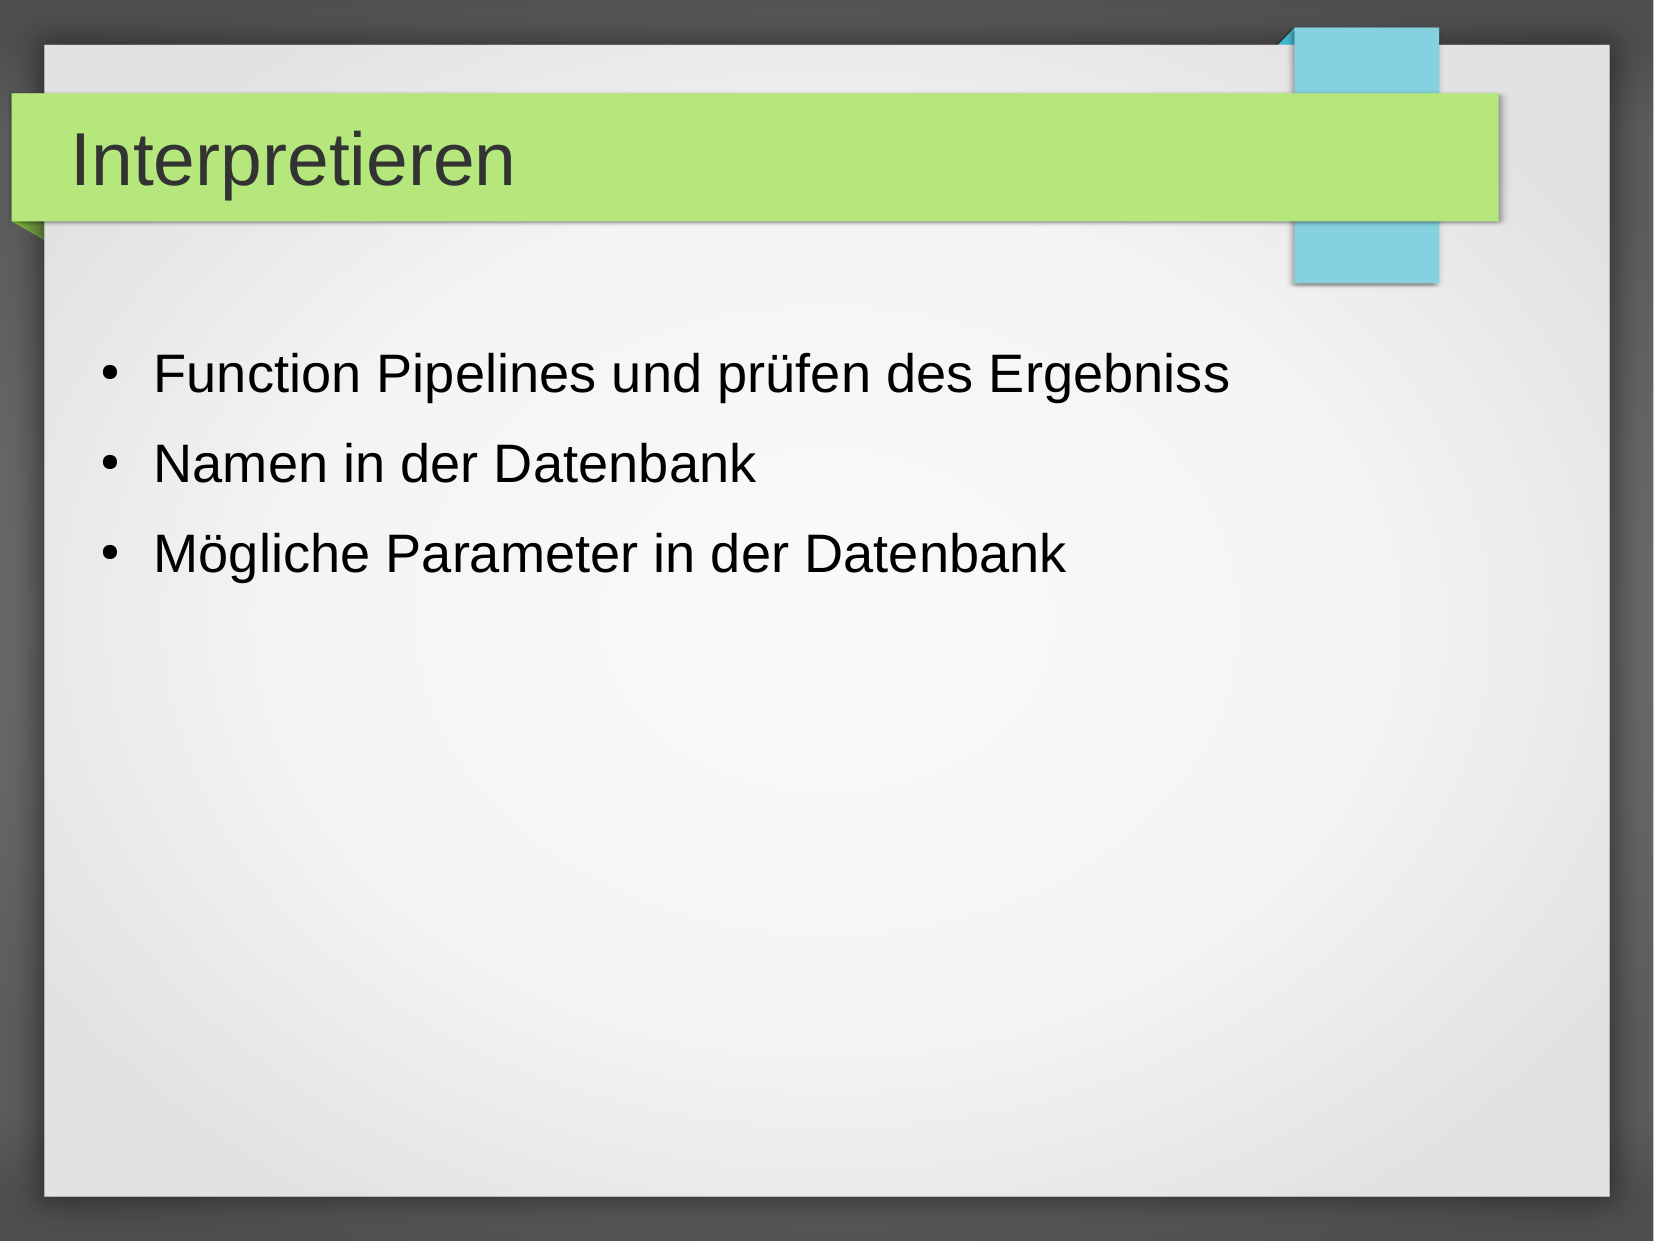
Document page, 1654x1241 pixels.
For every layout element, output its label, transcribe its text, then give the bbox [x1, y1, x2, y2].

picture [0, 0, 1654, 1241]
list Function Pipelines und prüfen des Ergebniss Namen in der Datenbank Mögliche Parameter in der Datenbank [82, 343, 1538, 1063]
title Interpretieren [70, 106, 1229, 213]
